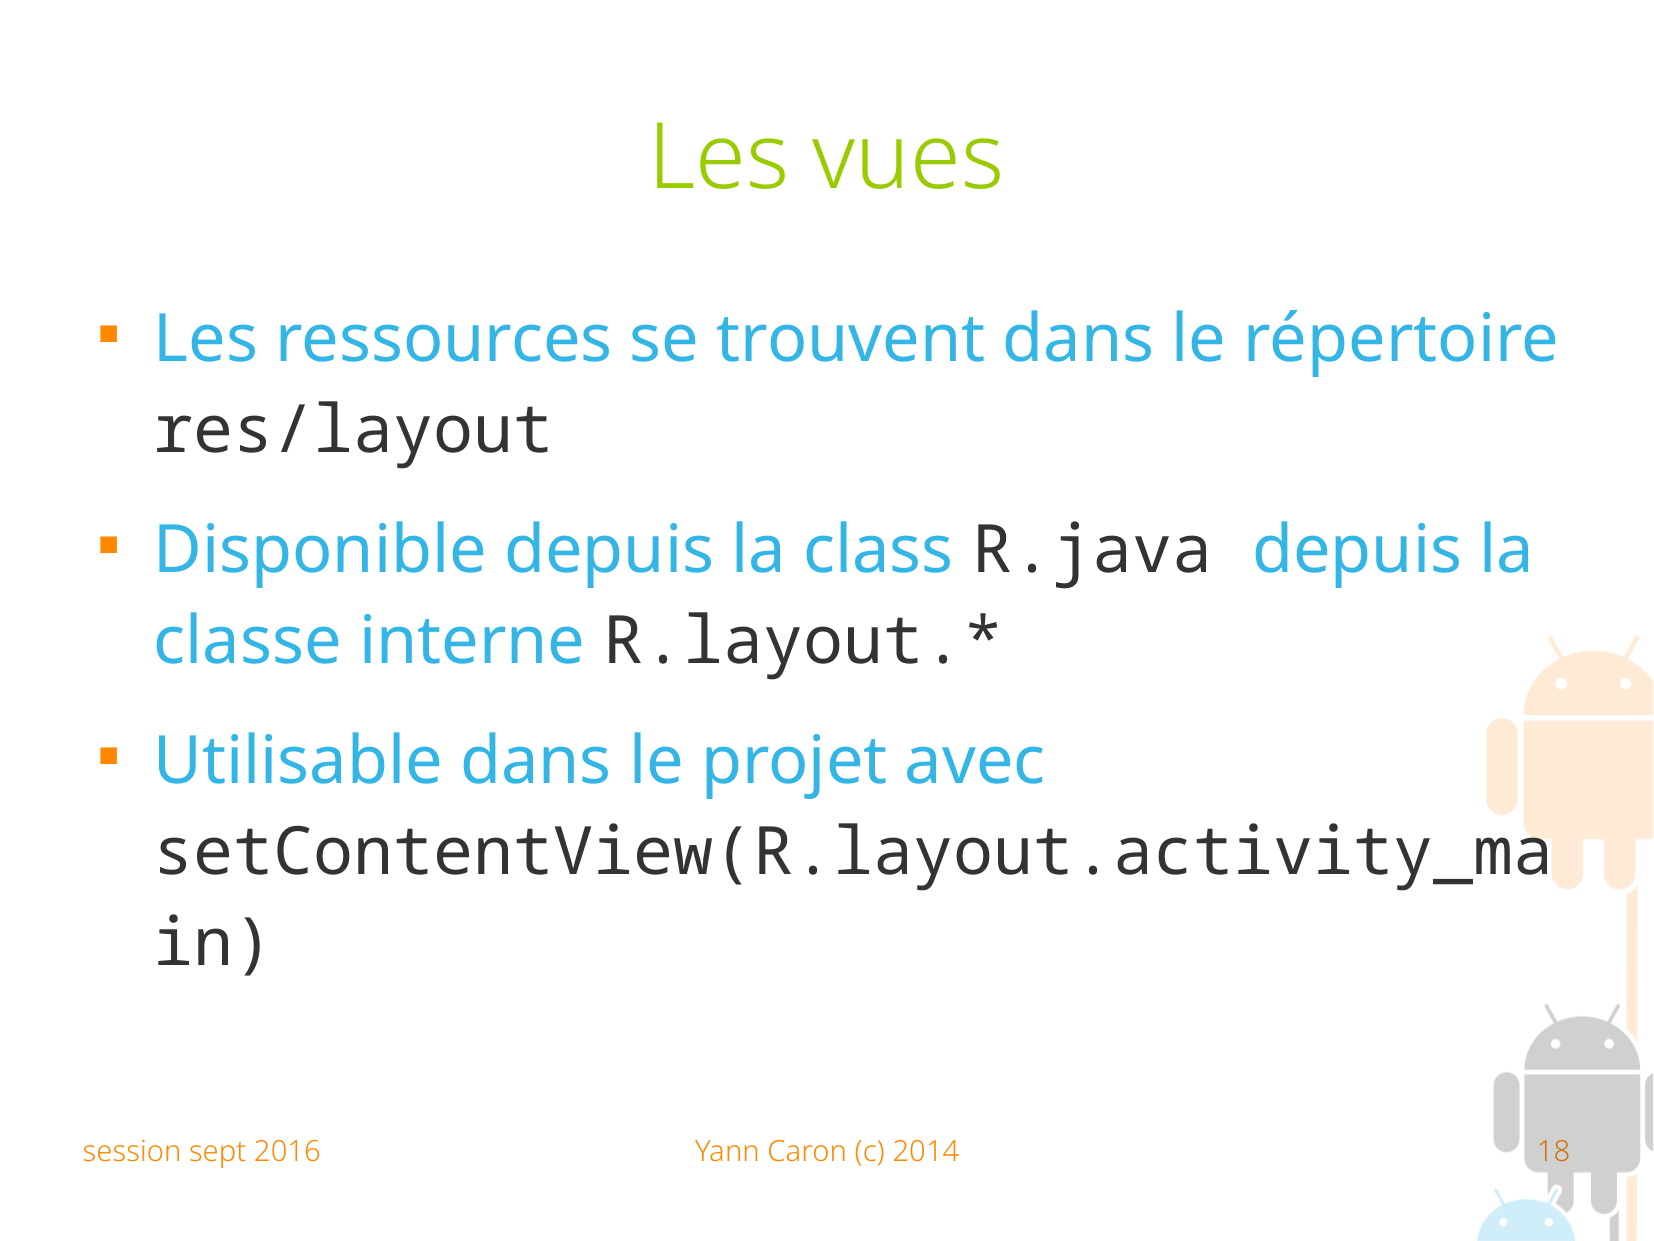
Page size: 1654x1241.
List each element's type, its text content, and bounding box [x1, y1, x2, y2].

list Les ressources se trouvent dans le répertoire res/layout Disponible depuis la class R.java depuis la classe interne R.layout.* Utilisable dans le projet avec setContentView(R.layout.activity_main) [82, 290, 1571, 1010]
title Les vues [82, 49, 1571, 257]
picture [240, 423, 1654, 1241]
